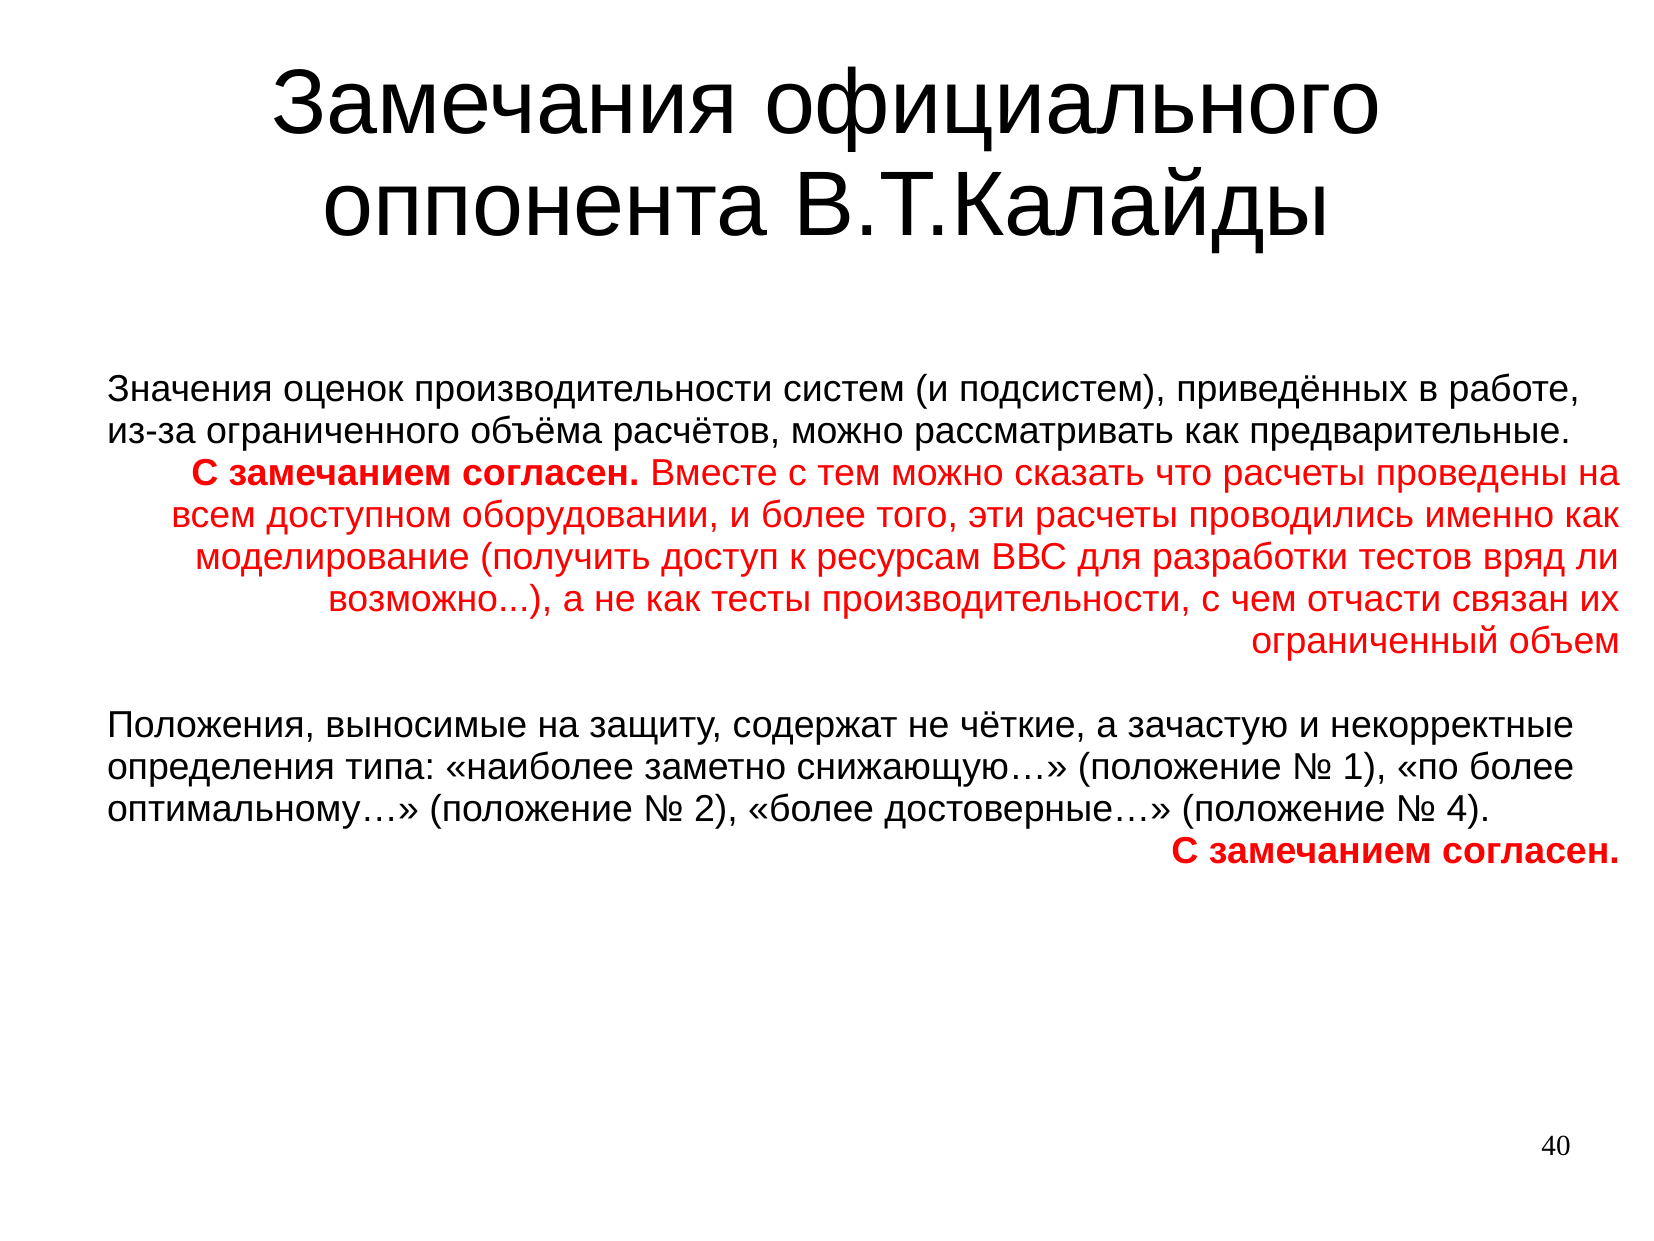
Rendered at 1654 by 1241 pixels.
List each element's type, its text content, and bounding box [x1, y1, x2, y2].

text_box Значения оценок производительности систем (и подсистем), приведённых в работе, из-за ограниченного объёма расчётов, можно рассматривать как предварительные. С замечанием согласен. Вместе с тем можно сказать что расчеты проведены на всем доступном оборудовании, и более того, эти расчеты проводились именно как моделирование (получить доступ к ресурсам ВВС для разработки тестов вряд ли возможно...), а не как тесты производительности, с чем отчасти связан их ограниченный объем Положения, выносимые на защиту, содержат не чёткие, а зачастую и некорректные определения типа: «наиболее заметно снижающую…» (положение № 1), «по более оптимальному…» (положение № 2), «более достоверные…» (положение № 4). С замечанием согласен. [92, 360, 1636, 879]
title Замечания официального оппонента В.Т.Калайды [82, 49, 1571, 257]
